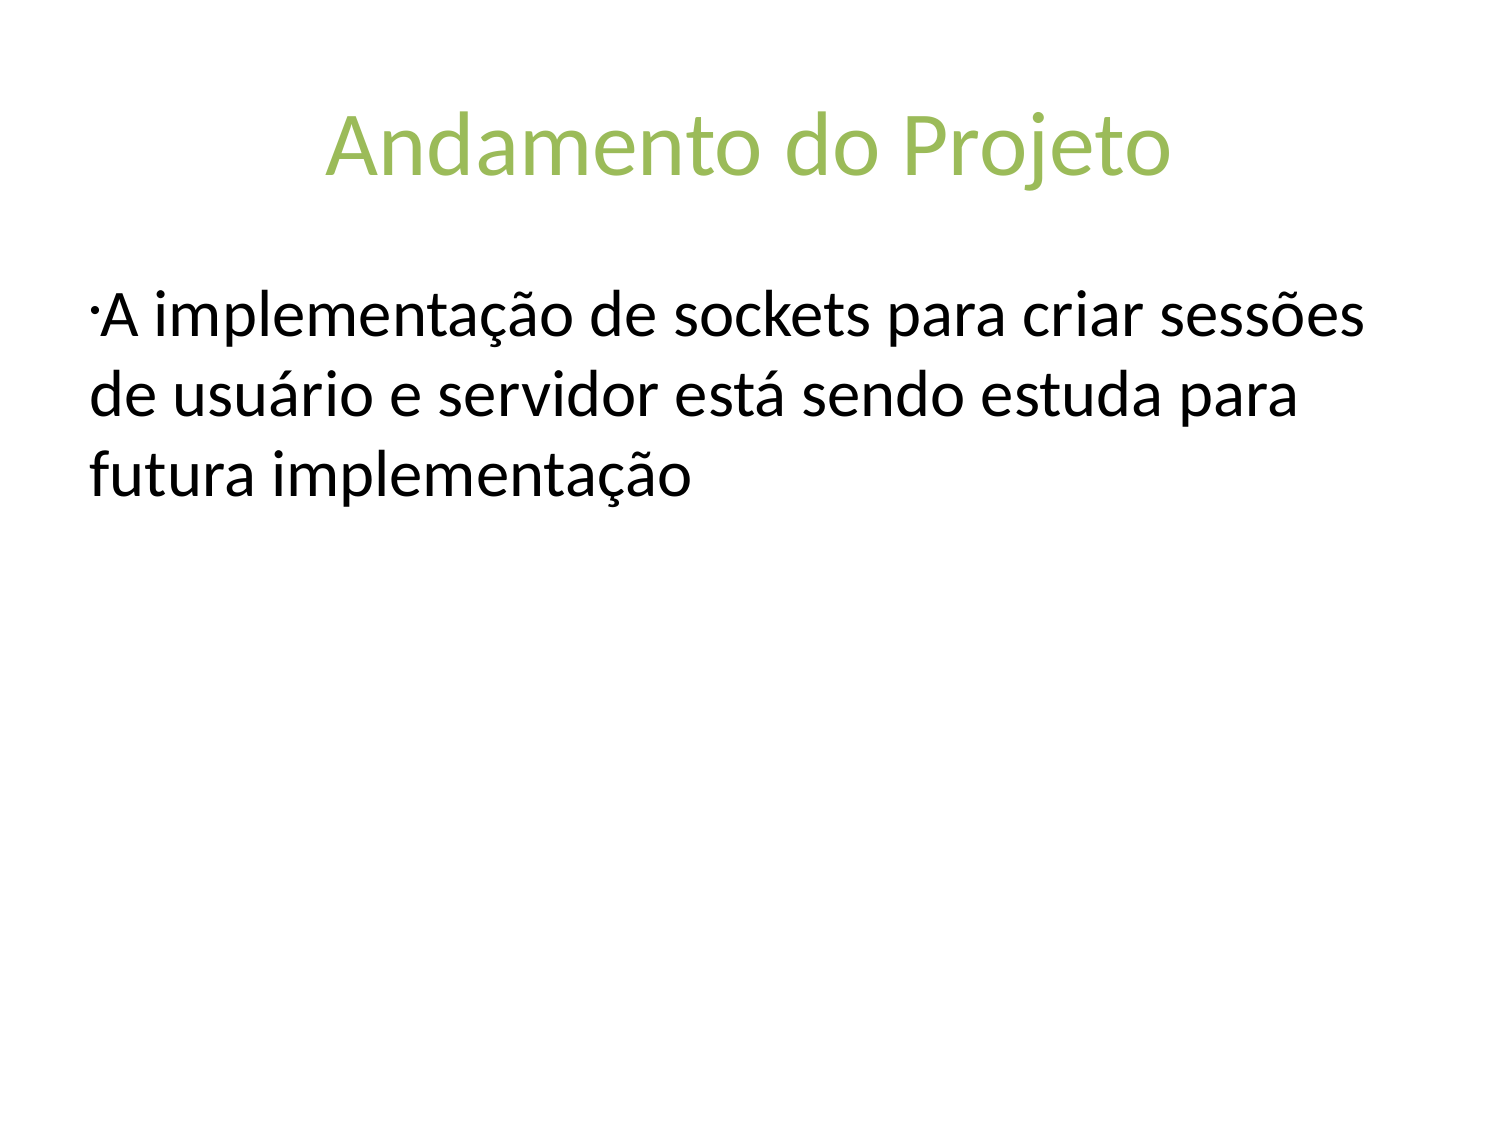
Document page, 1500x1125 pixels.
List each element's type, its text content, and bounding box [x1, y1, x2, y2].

title Andamento do Projeto [75, 45, 1425, 233]
list A implementação de sockets para criar sessões de usuário e servidor está sendo estuda para futura implementação [75, 262, 1425, 1005]
